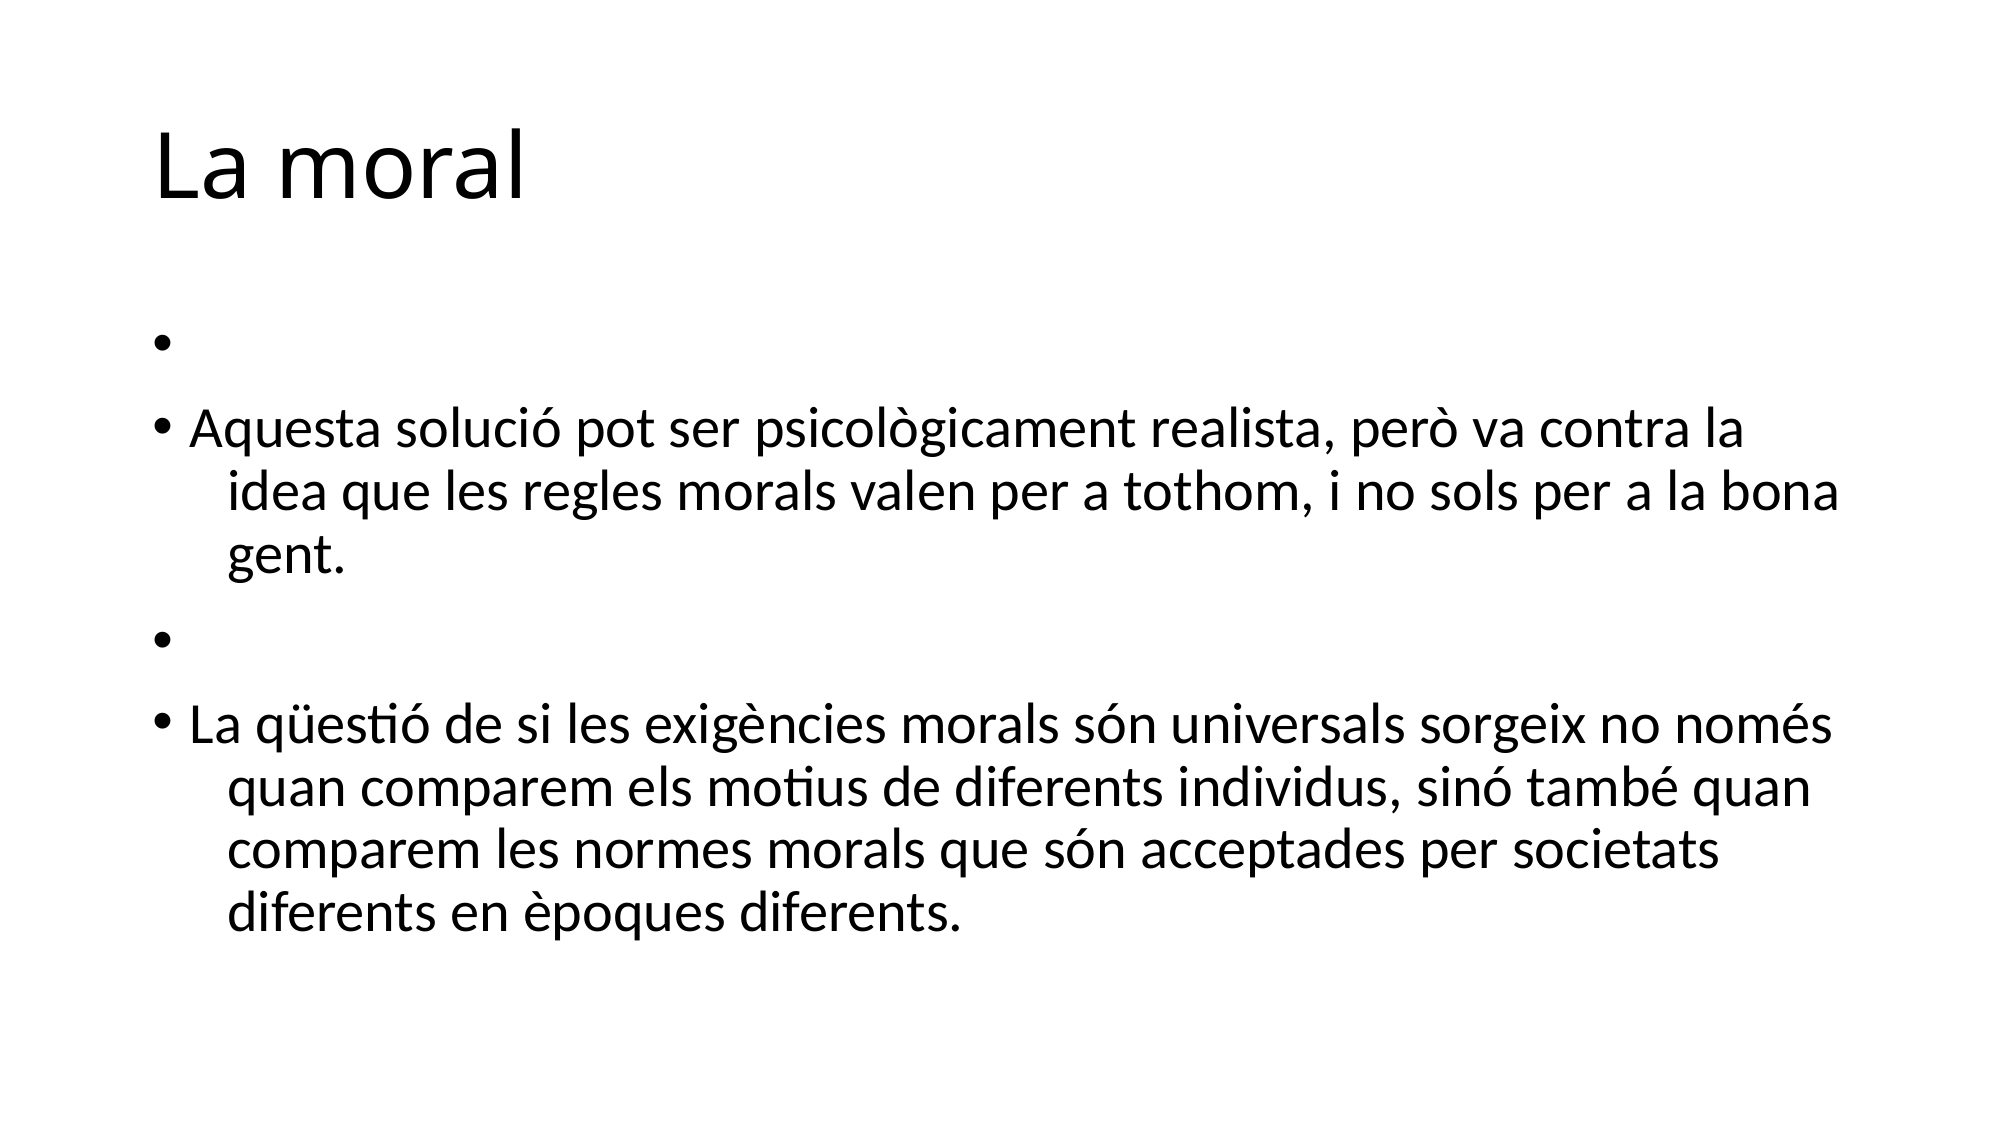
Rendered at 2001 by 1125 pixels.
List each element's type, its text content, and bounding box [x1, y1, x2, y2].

list Aquesta solució pot ser psicològicament realista, però va contra la idea que les regles morals valen per a tothom, i no sols per a la bona gent. La qüestió de si les exigències morals són universals sorgeix no només quan comparem els motius de diferents individus, sinó també quan comparem les normes morals que són acceptades per societats diferents en èpoques diferents. [137, 299, 1863, 1014]
title La moral [137, 59, 1863, 278]
